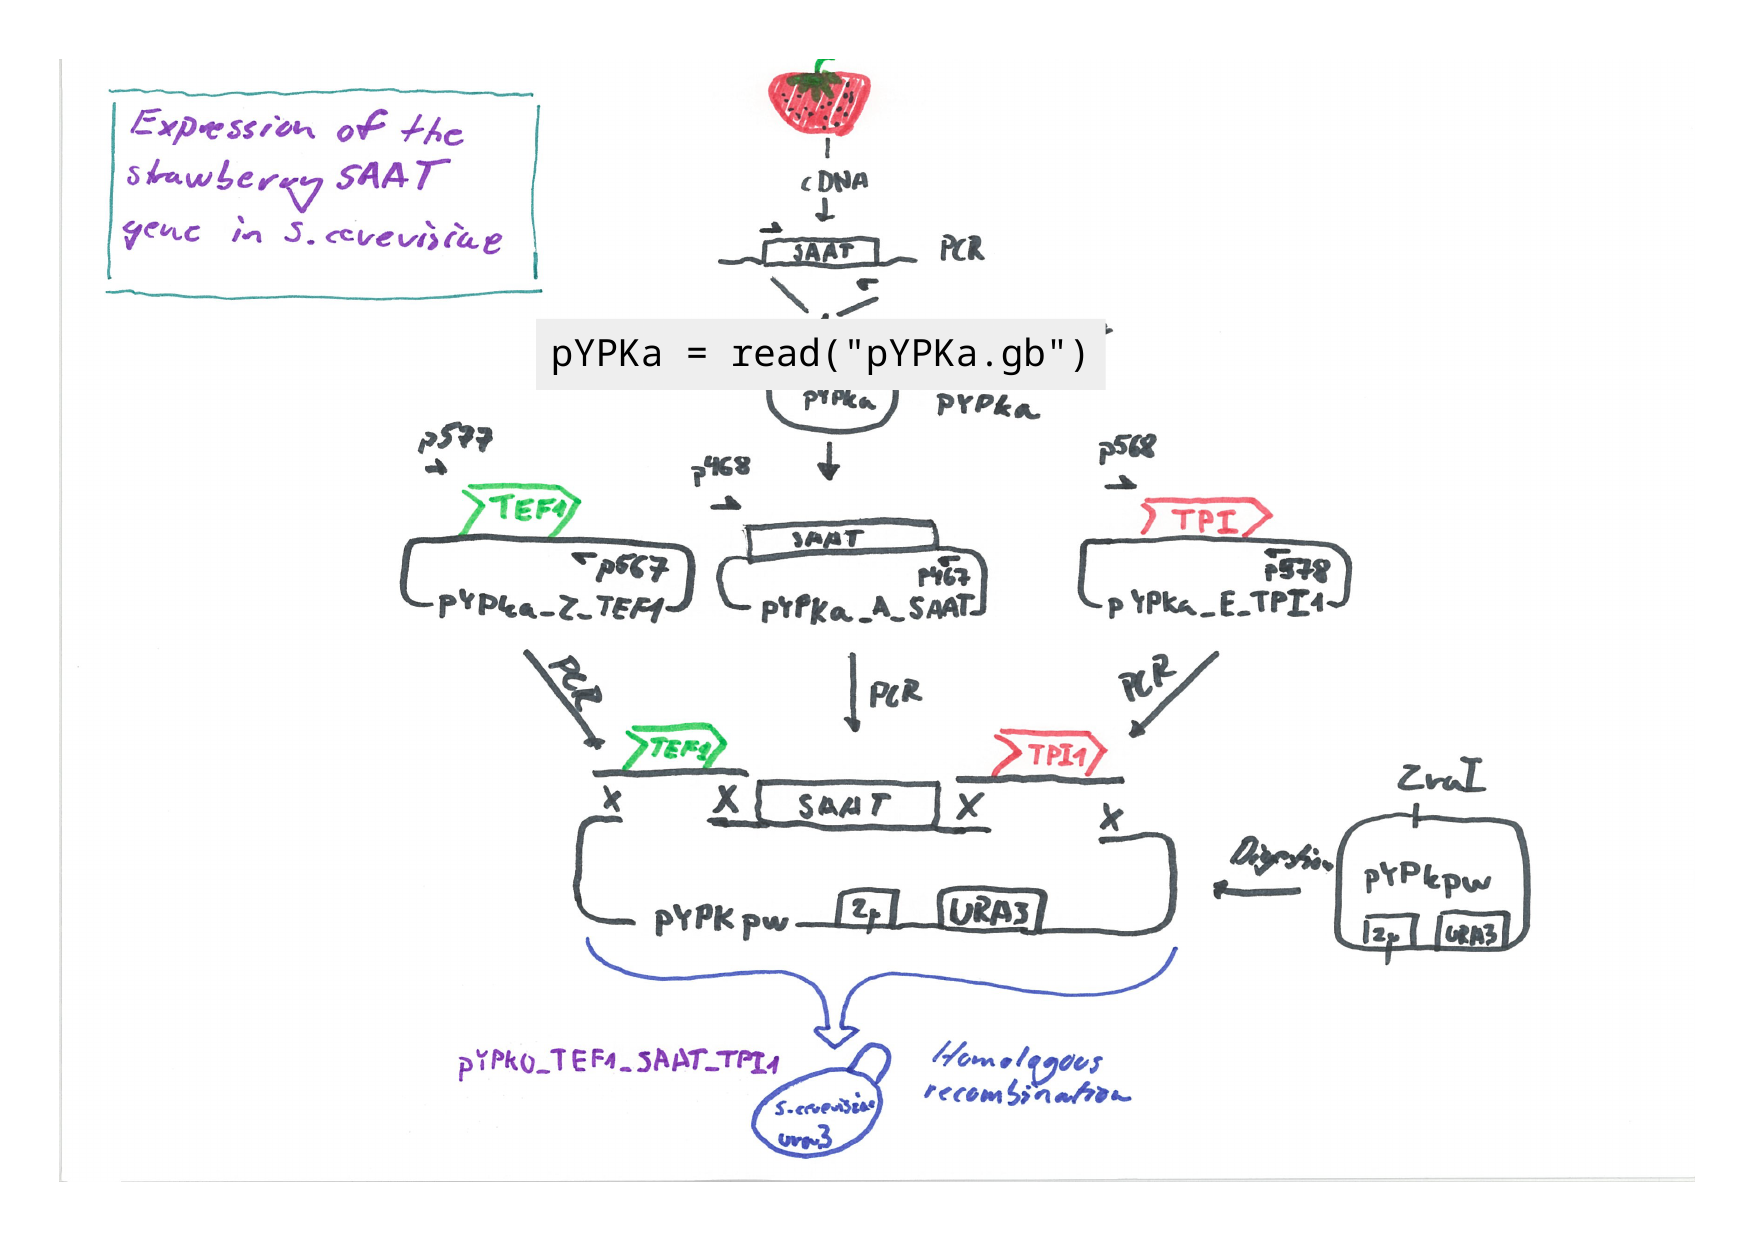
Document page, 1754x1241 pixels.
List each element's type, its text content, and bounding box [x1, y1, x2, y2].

text_box pYPKa = read("pYPKa.gb") [566, 318, 1075, 390]
picture [59, 59, 1695, 1182]
